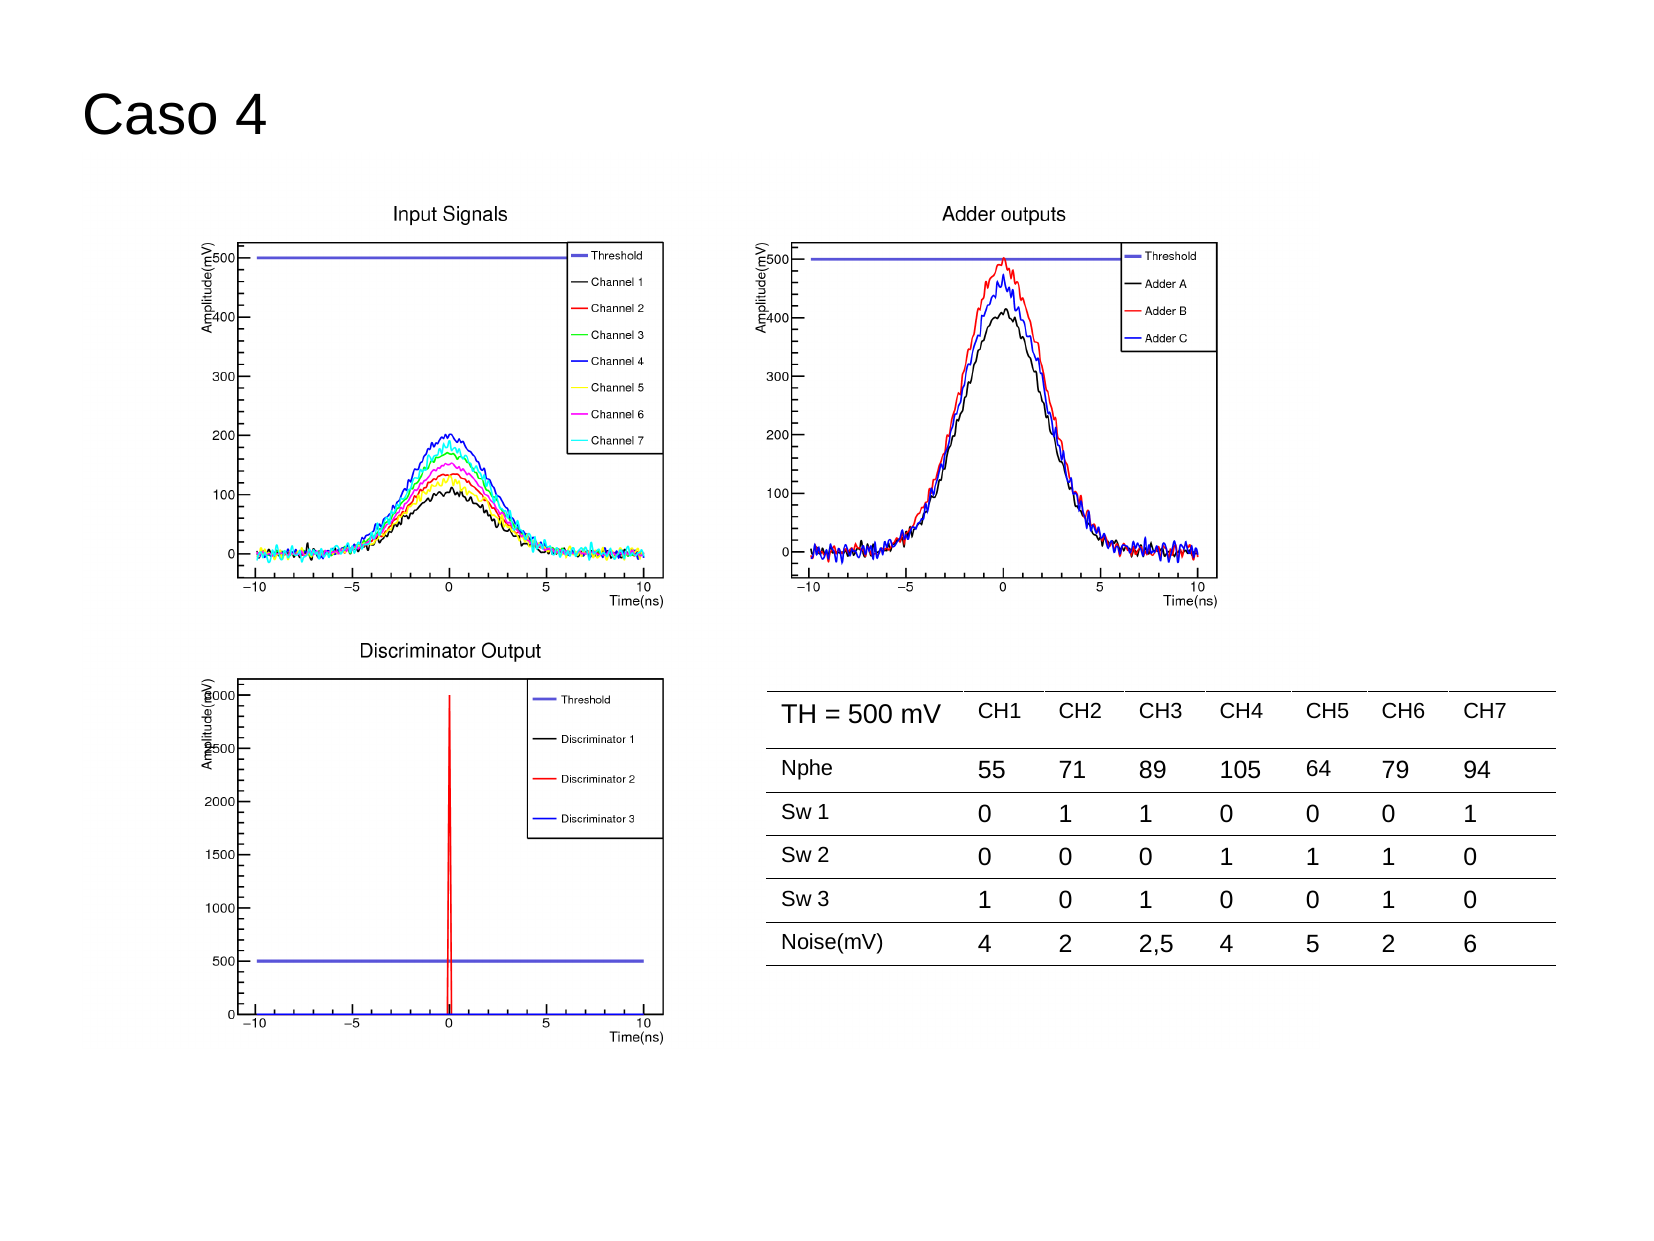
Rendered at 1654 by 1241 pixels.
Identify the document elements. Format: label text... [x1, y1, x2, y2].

table_header CH4 [1206, 692, 1291, 748]
table_cell 0 [964, 836, 1044, 878]
table_cell 0 [1449, 879, 1556, 922]
table_cell Sw 3 [767, 879, 963, 922]
table_header CH7 [1449, 692, 1556, 748]
table_cell 1 [1292, 836, 1367, 878]
table_header CH1 [964, 692, 1044, 748]
table_cell 94 [1449, 749, 1556, 792]
table_cell 2,5 [1125, 923, 1205, 965]
table_header CH5 [1292, 692, 1367, 748]
picture [82, 152, 1320, 1049]
table_cell 6 [1449, 923, 1556, 965]
table_cell 2 [1368, 923, 1448, 965]
table_cell 1 [1125, 793, 1205, 835]
table_cell 0 [1045, 879, 1124, 922]
table_header CH6 [1368, 692, 1448, 748]
table_cell 4 [964, 923, 1044, 965]
table_cell 5 [1292, 923, 1367, 965]
table_header CH2 [1045, 692, 1124, 748]
table_cell Sw 1 [767, 793, 963, 835]
table_header CH3 [1125, 692, 1205, 748]
title Caso 4 [82, 51, 296, 152]
table_cell 1 [1368, 879, 1448, 922]
table_cell 71 [1045, 749, 1124, 792]
table_cell Nphe [767, 749, 963, 792]
table_cell 1 [1125, 879, 1205, 922]
table_cell 64 [1292, 749, 1367, 792]
table_cell 0 [964, 793, 1044, 835]
table_cell 1 [1206, 836, 1291, 878]
table_cell 0 [1292, 793, 1367, 835]
table_cell 0 [1125, 836, 1205, 878]
table_cell 1 [1045, 793, 1124, 835]
table_cell 105 [1206, 749, 1291, 792]
table_cell 55 [964, 749, 1044, 792]
table_cell 0 [1206, 879, 1291, 922]
table_cell 89 [1125, 749, 1205, 792]
table_cell Noise(mV) [767, 923, 963, 965]
table_cell 1 [1449, 793, 1556, 835]
table_cell Sw 2 [767, 836, 963, 878]
table_cell 79 [1368, 749, 1448, 792]
table_cell 0 [1292, 879, 1367, 922]
table_cell 1 [1368, 836, 1448, 878]
table_cell 1 [964, 879, 1044, 922]
table_cell 0 [1368, 793, 1448, 835]
table_cell 0 [1045, 836, 1124, 878]
table_cell 0 [1206, 793, 1291, 835]
table_header TH = 500 mV [767, 692, 963, 748]
table_cell 4 [1206, 923, 1291, 965]
table_cell 0 [1449, 836, 1556, 878]
table_cell 2 [1045, 923, 1124, 965]
